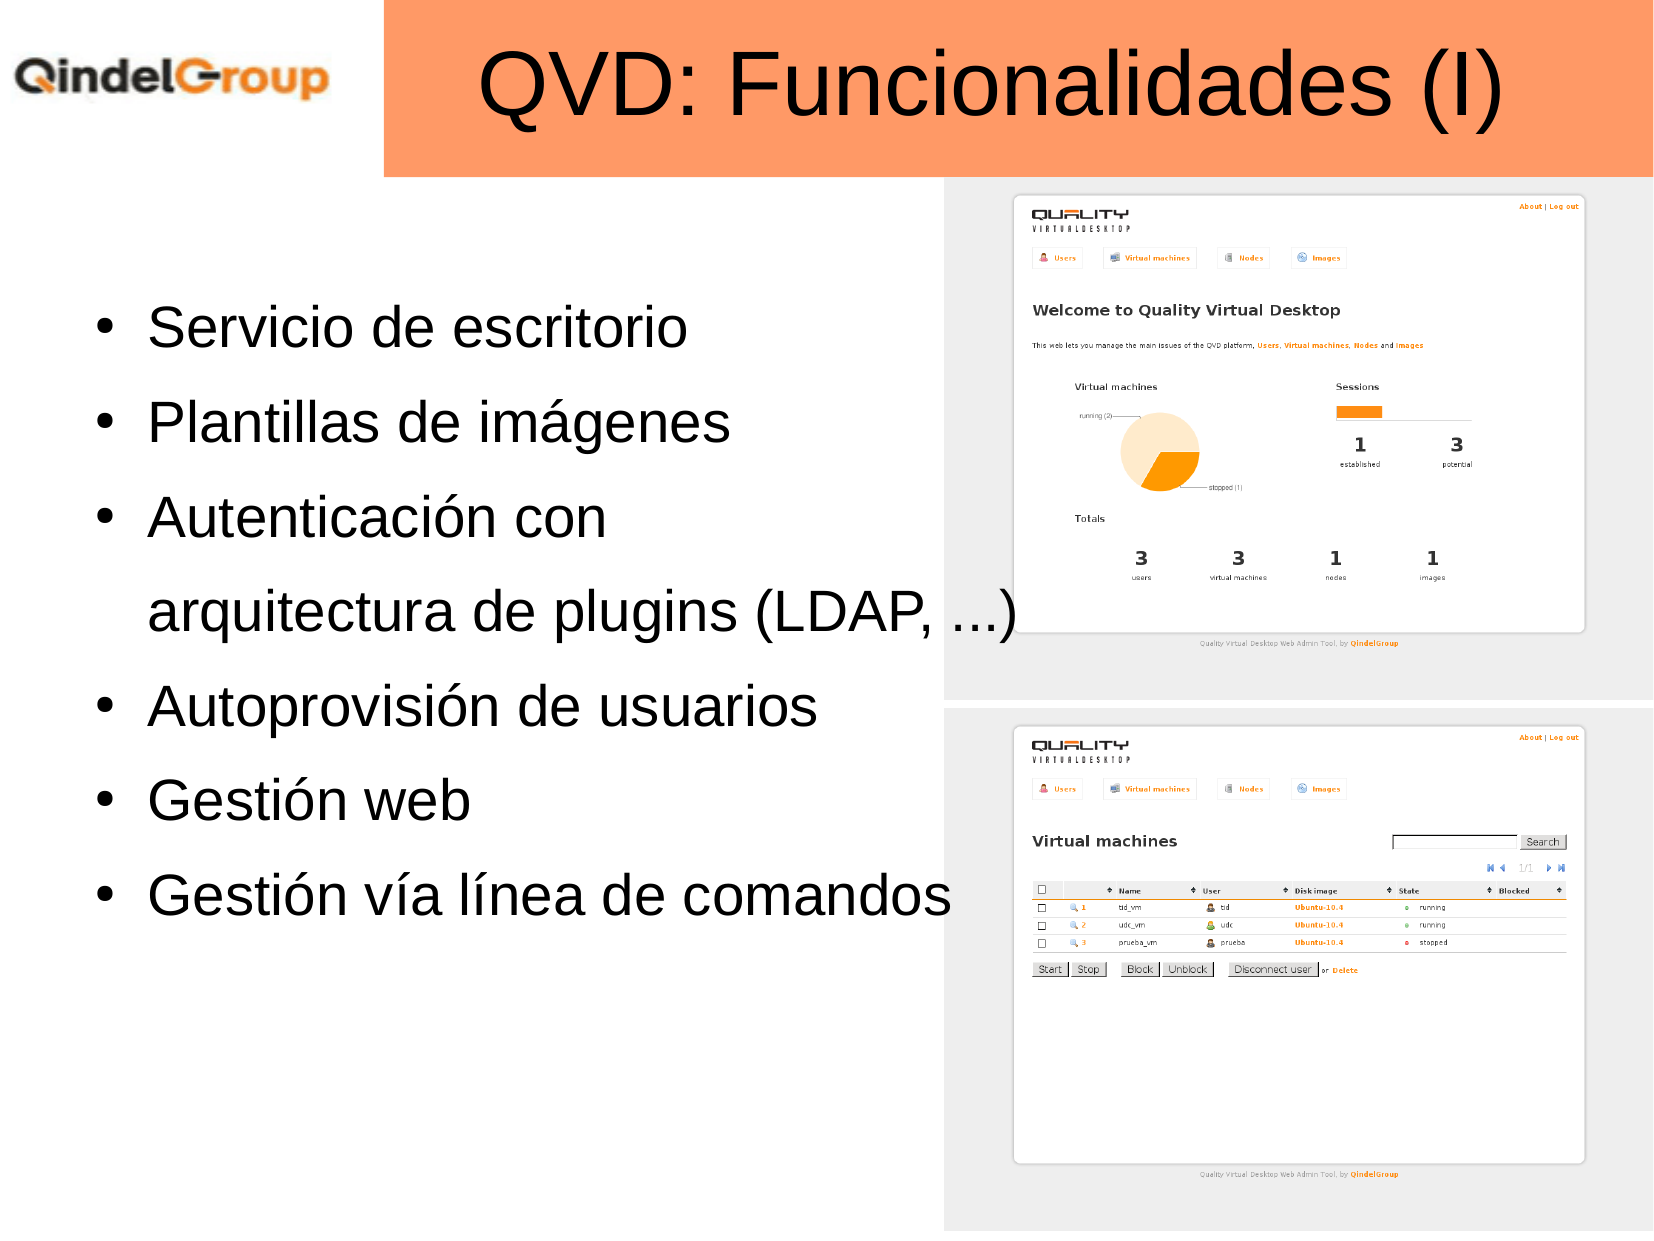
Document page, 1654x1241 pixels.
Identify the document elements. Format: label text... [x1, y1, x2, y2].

title QVD: Funcionalidades (I) [413, 27, 1571, 141]
list Servicio de escritorio Plantillas de imágenes Autenticación con arquitectura de plugins (LDAP, ...) Autoprovisión de usuarios Gestión web Gestión vía línea de comandos [76, 295, 1565, 1114]
picture [4, 51, 344, 107]
picture [944, 177, 1654, 700]
picture [944, 708, 1654, 1231]
